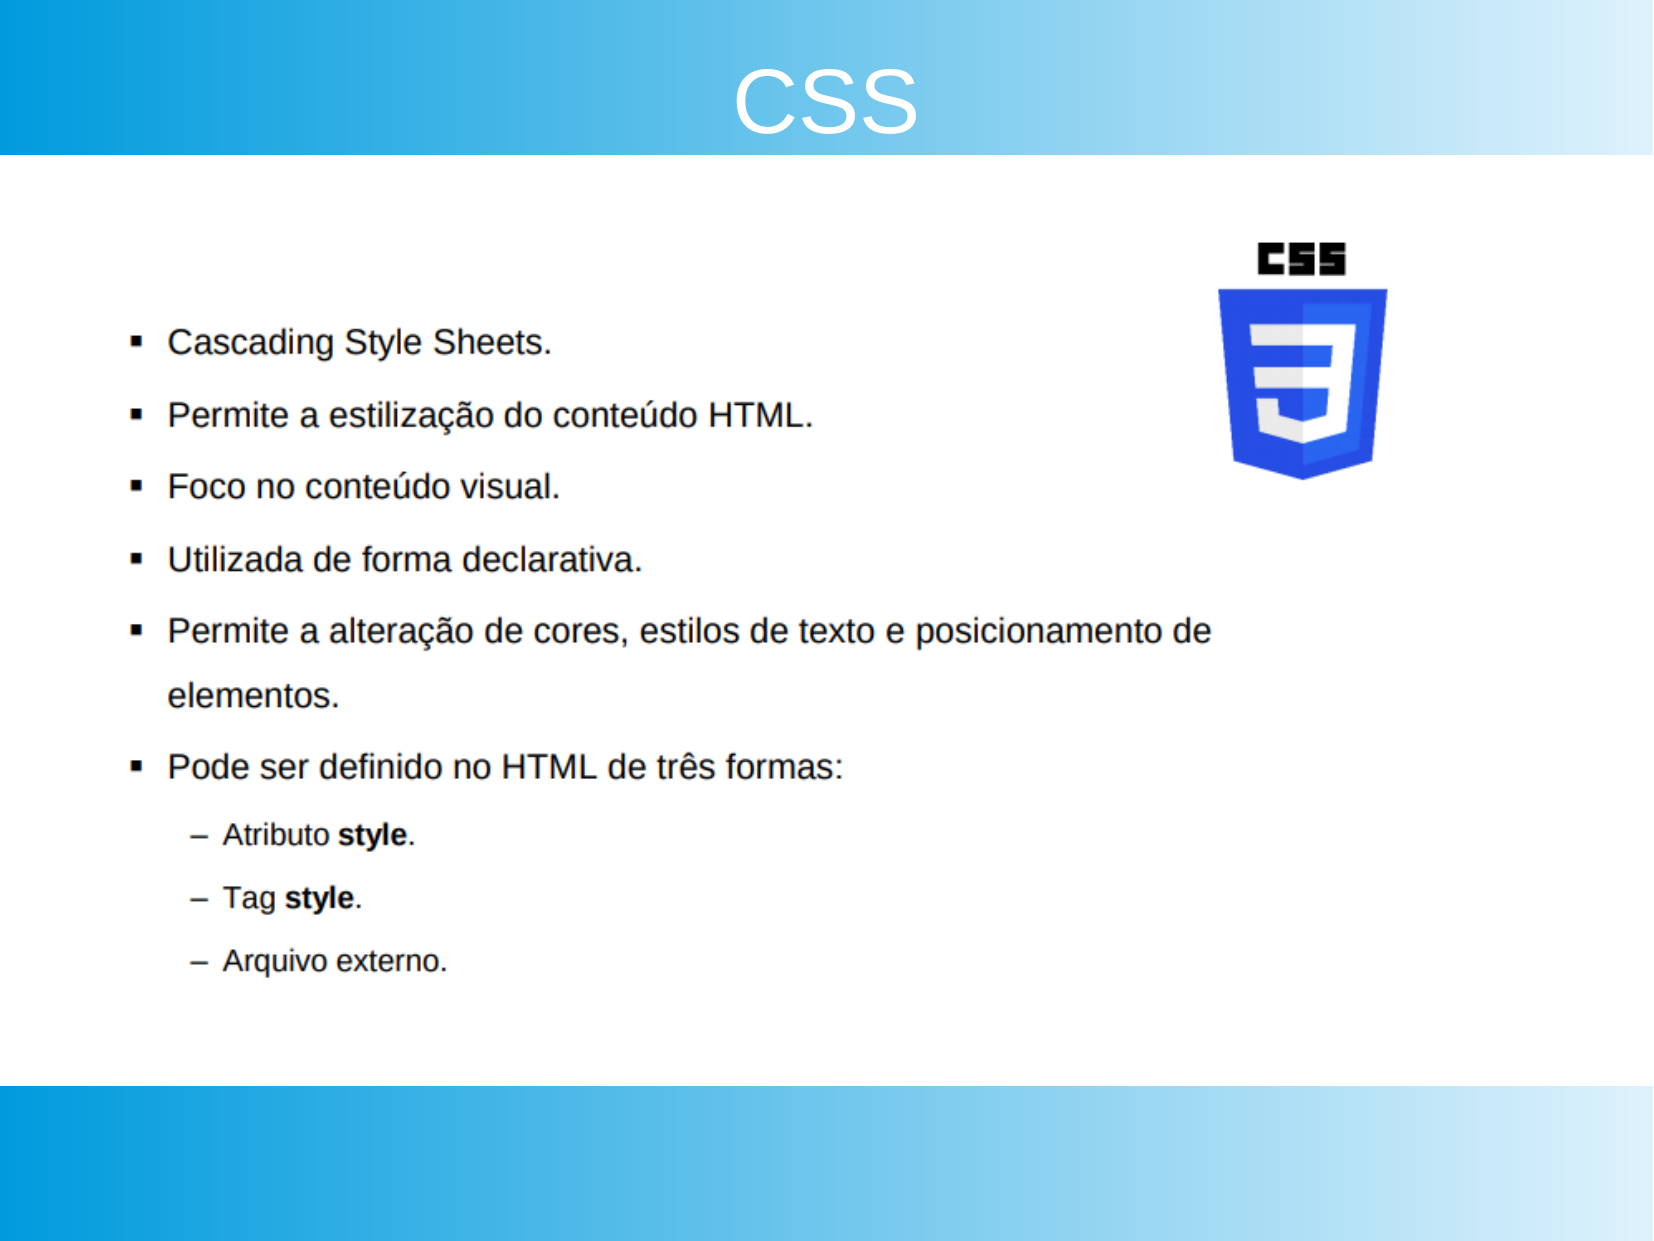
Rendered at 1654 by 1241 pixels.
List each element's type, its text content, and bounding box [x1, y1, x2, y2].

title CSS [82, 49, 1571, 155]
picture [114, 238, 1426, 988]
